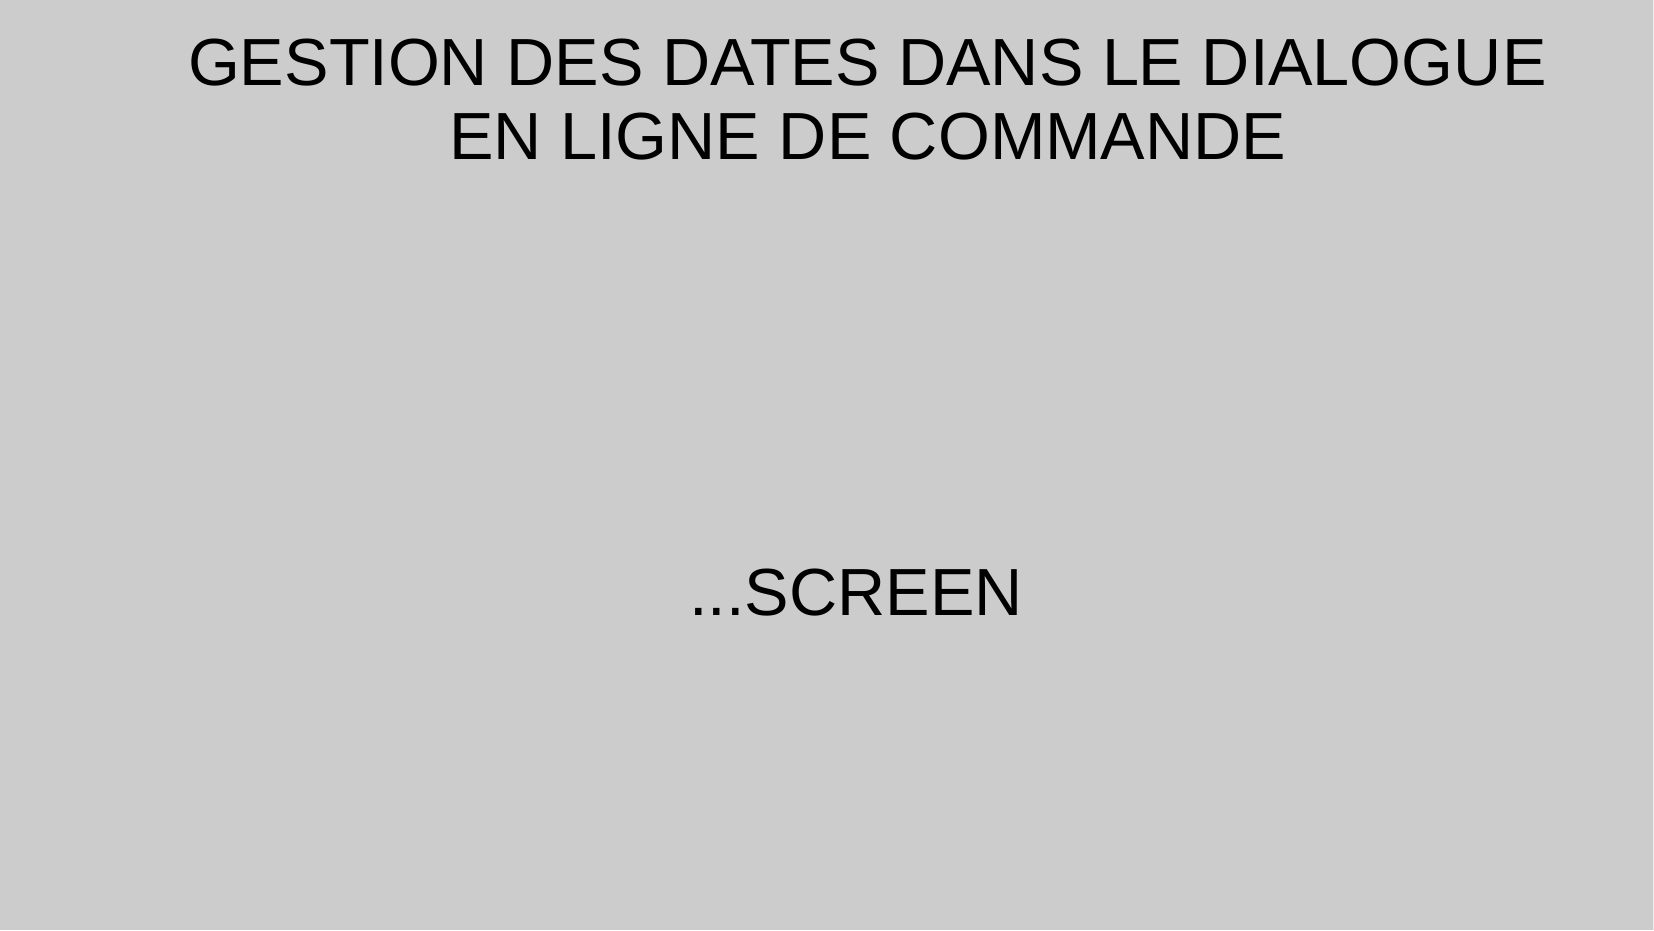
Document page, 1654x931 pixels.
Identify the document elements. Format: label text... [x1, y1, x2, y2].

title GESTION DES DATES DANS LE DIALOGUE EN LIGNE DE COMMANDE [88, 21, 1577, 178]
list ...SCREEN [76, 346, 1565, 886]
